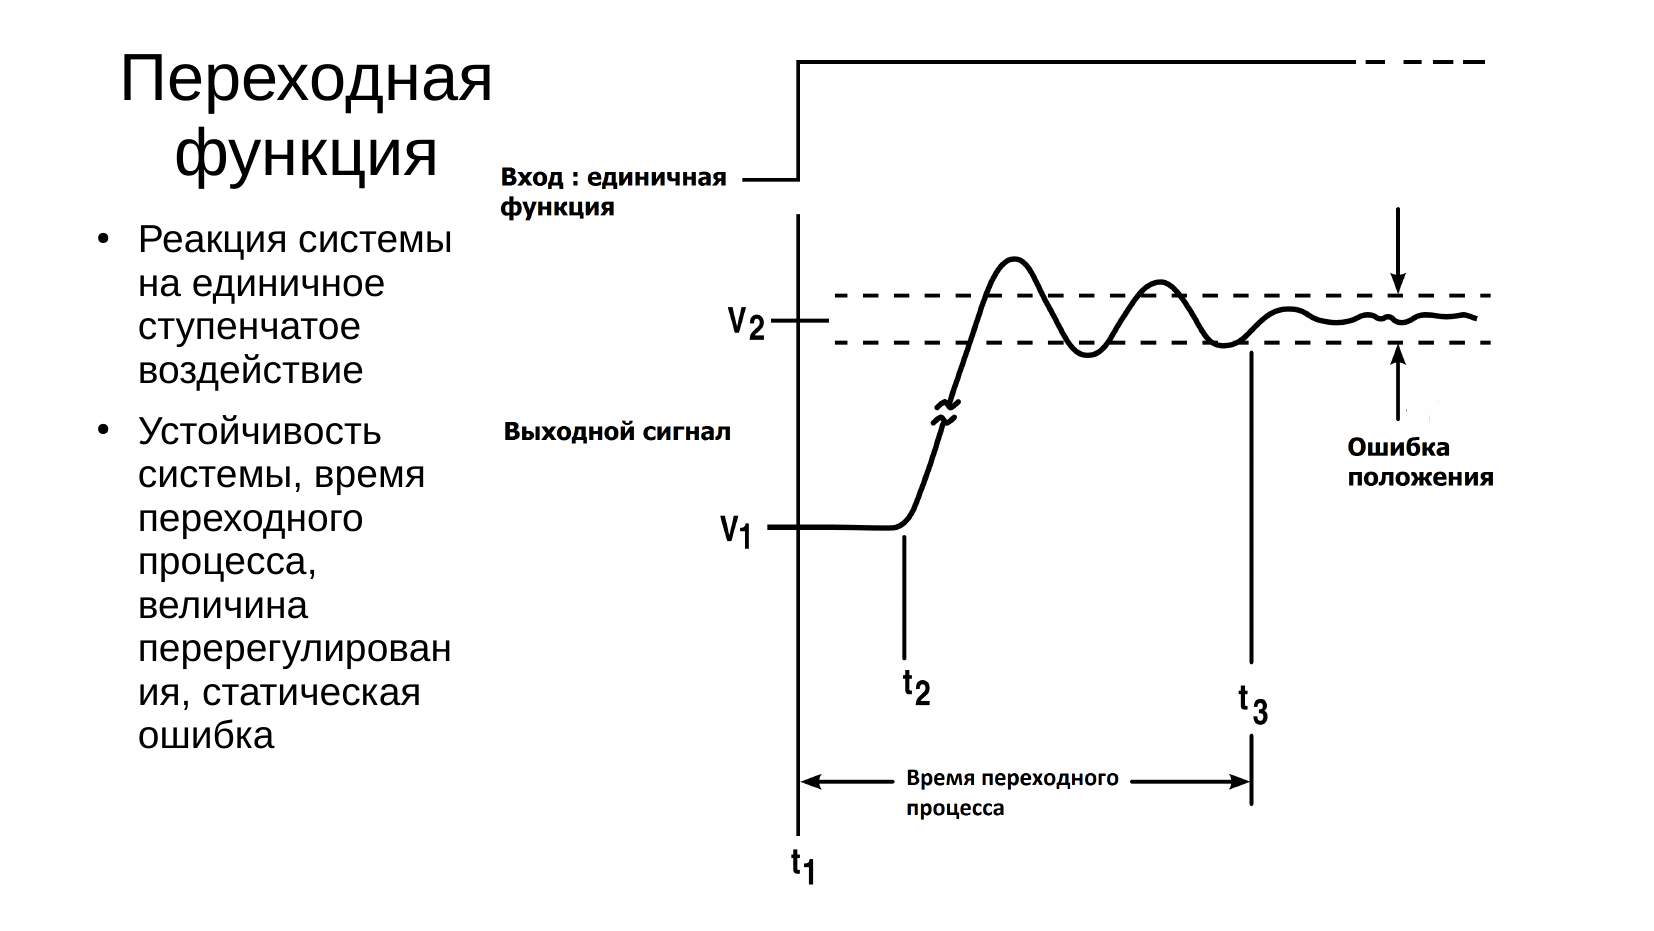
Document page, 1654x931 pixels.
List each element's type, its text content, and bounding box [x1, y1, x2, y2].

list Реакция системы на единичное ступенчатое воздействие Устойчивость системы, время переходного процесса, величина перерегулирования, статическая ошибка [82, 217, 473, 758]
title Переходная функция [82, 37, 532, 193]
picture [472, 58, 1607, 886]
